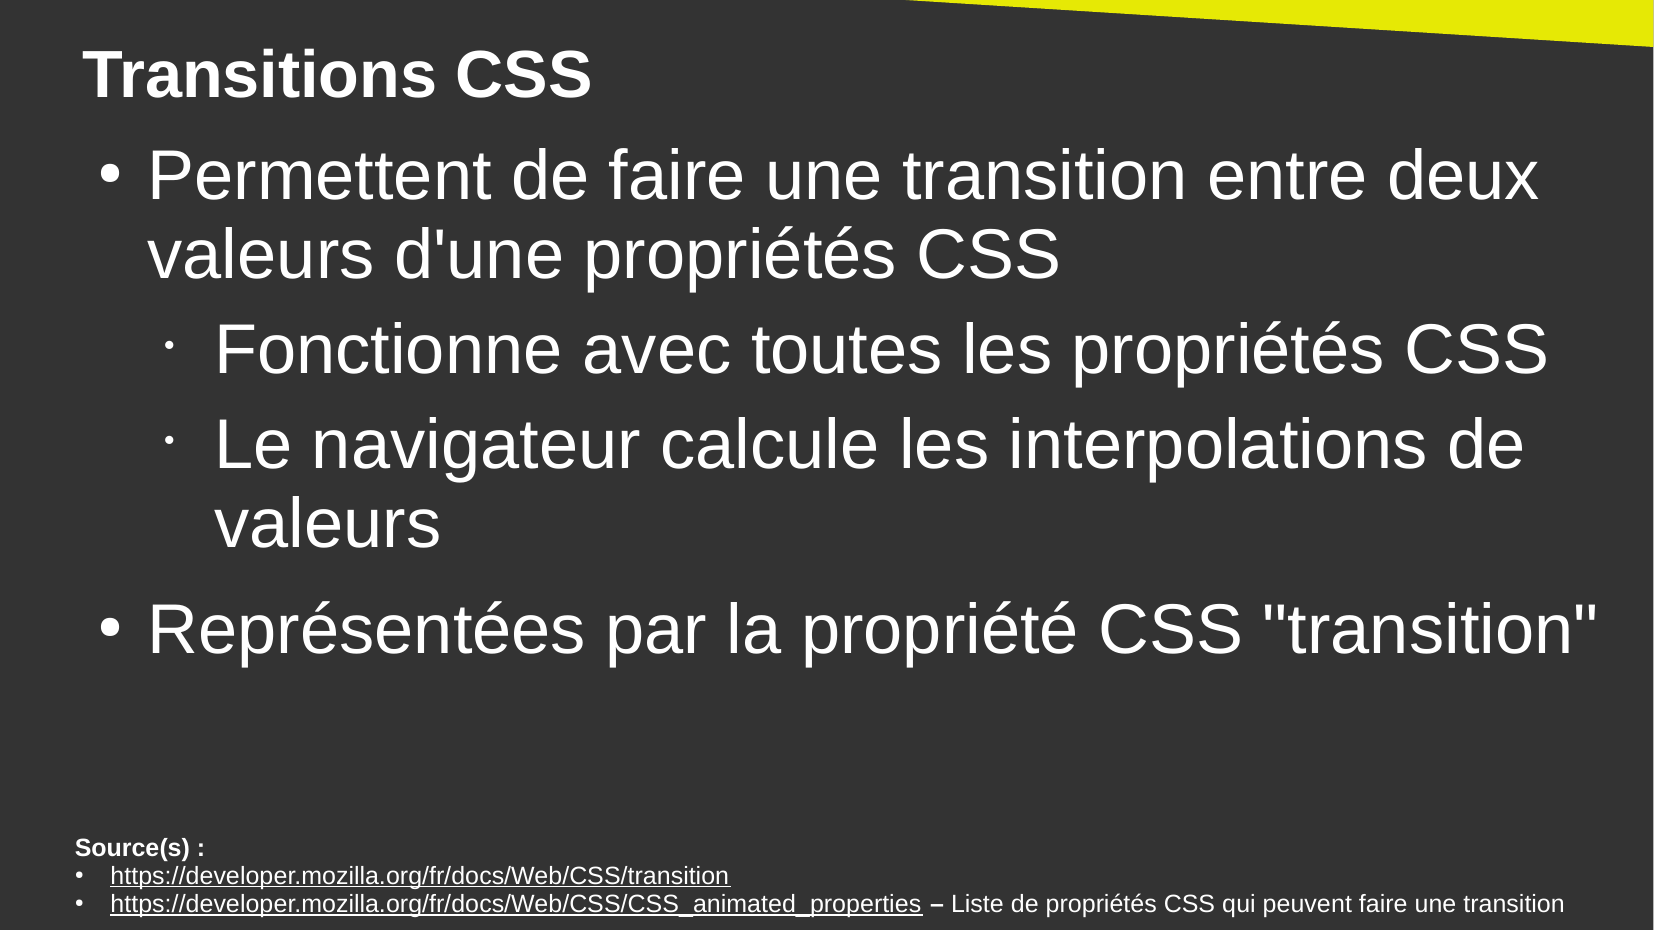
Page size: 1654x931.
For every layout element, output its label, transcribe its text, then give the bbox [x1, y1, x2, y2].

text_box [905, 0, 1654, 48]
text_box Source(s) : https://developer.mozilla.org/fr/docs/Web/CSS/transition https://developer.mozilla.org/fr/docs/Web/CSS/CSS_animated_properties – Liste de propriétés CSS qui peuvent faire une transition [60, 826, 1583, 931]
title Transitions CSS [82, 37, 1571, 114]
list Permettent de faire une transition entre deux valeurs d'une propriétés CSS Fonctionne avec toutes les propriétés CSS Le navigateur calcule les interpolations de valeurs Représentées par la propriété CSS "transition" [80, 135, 1620, 733]
